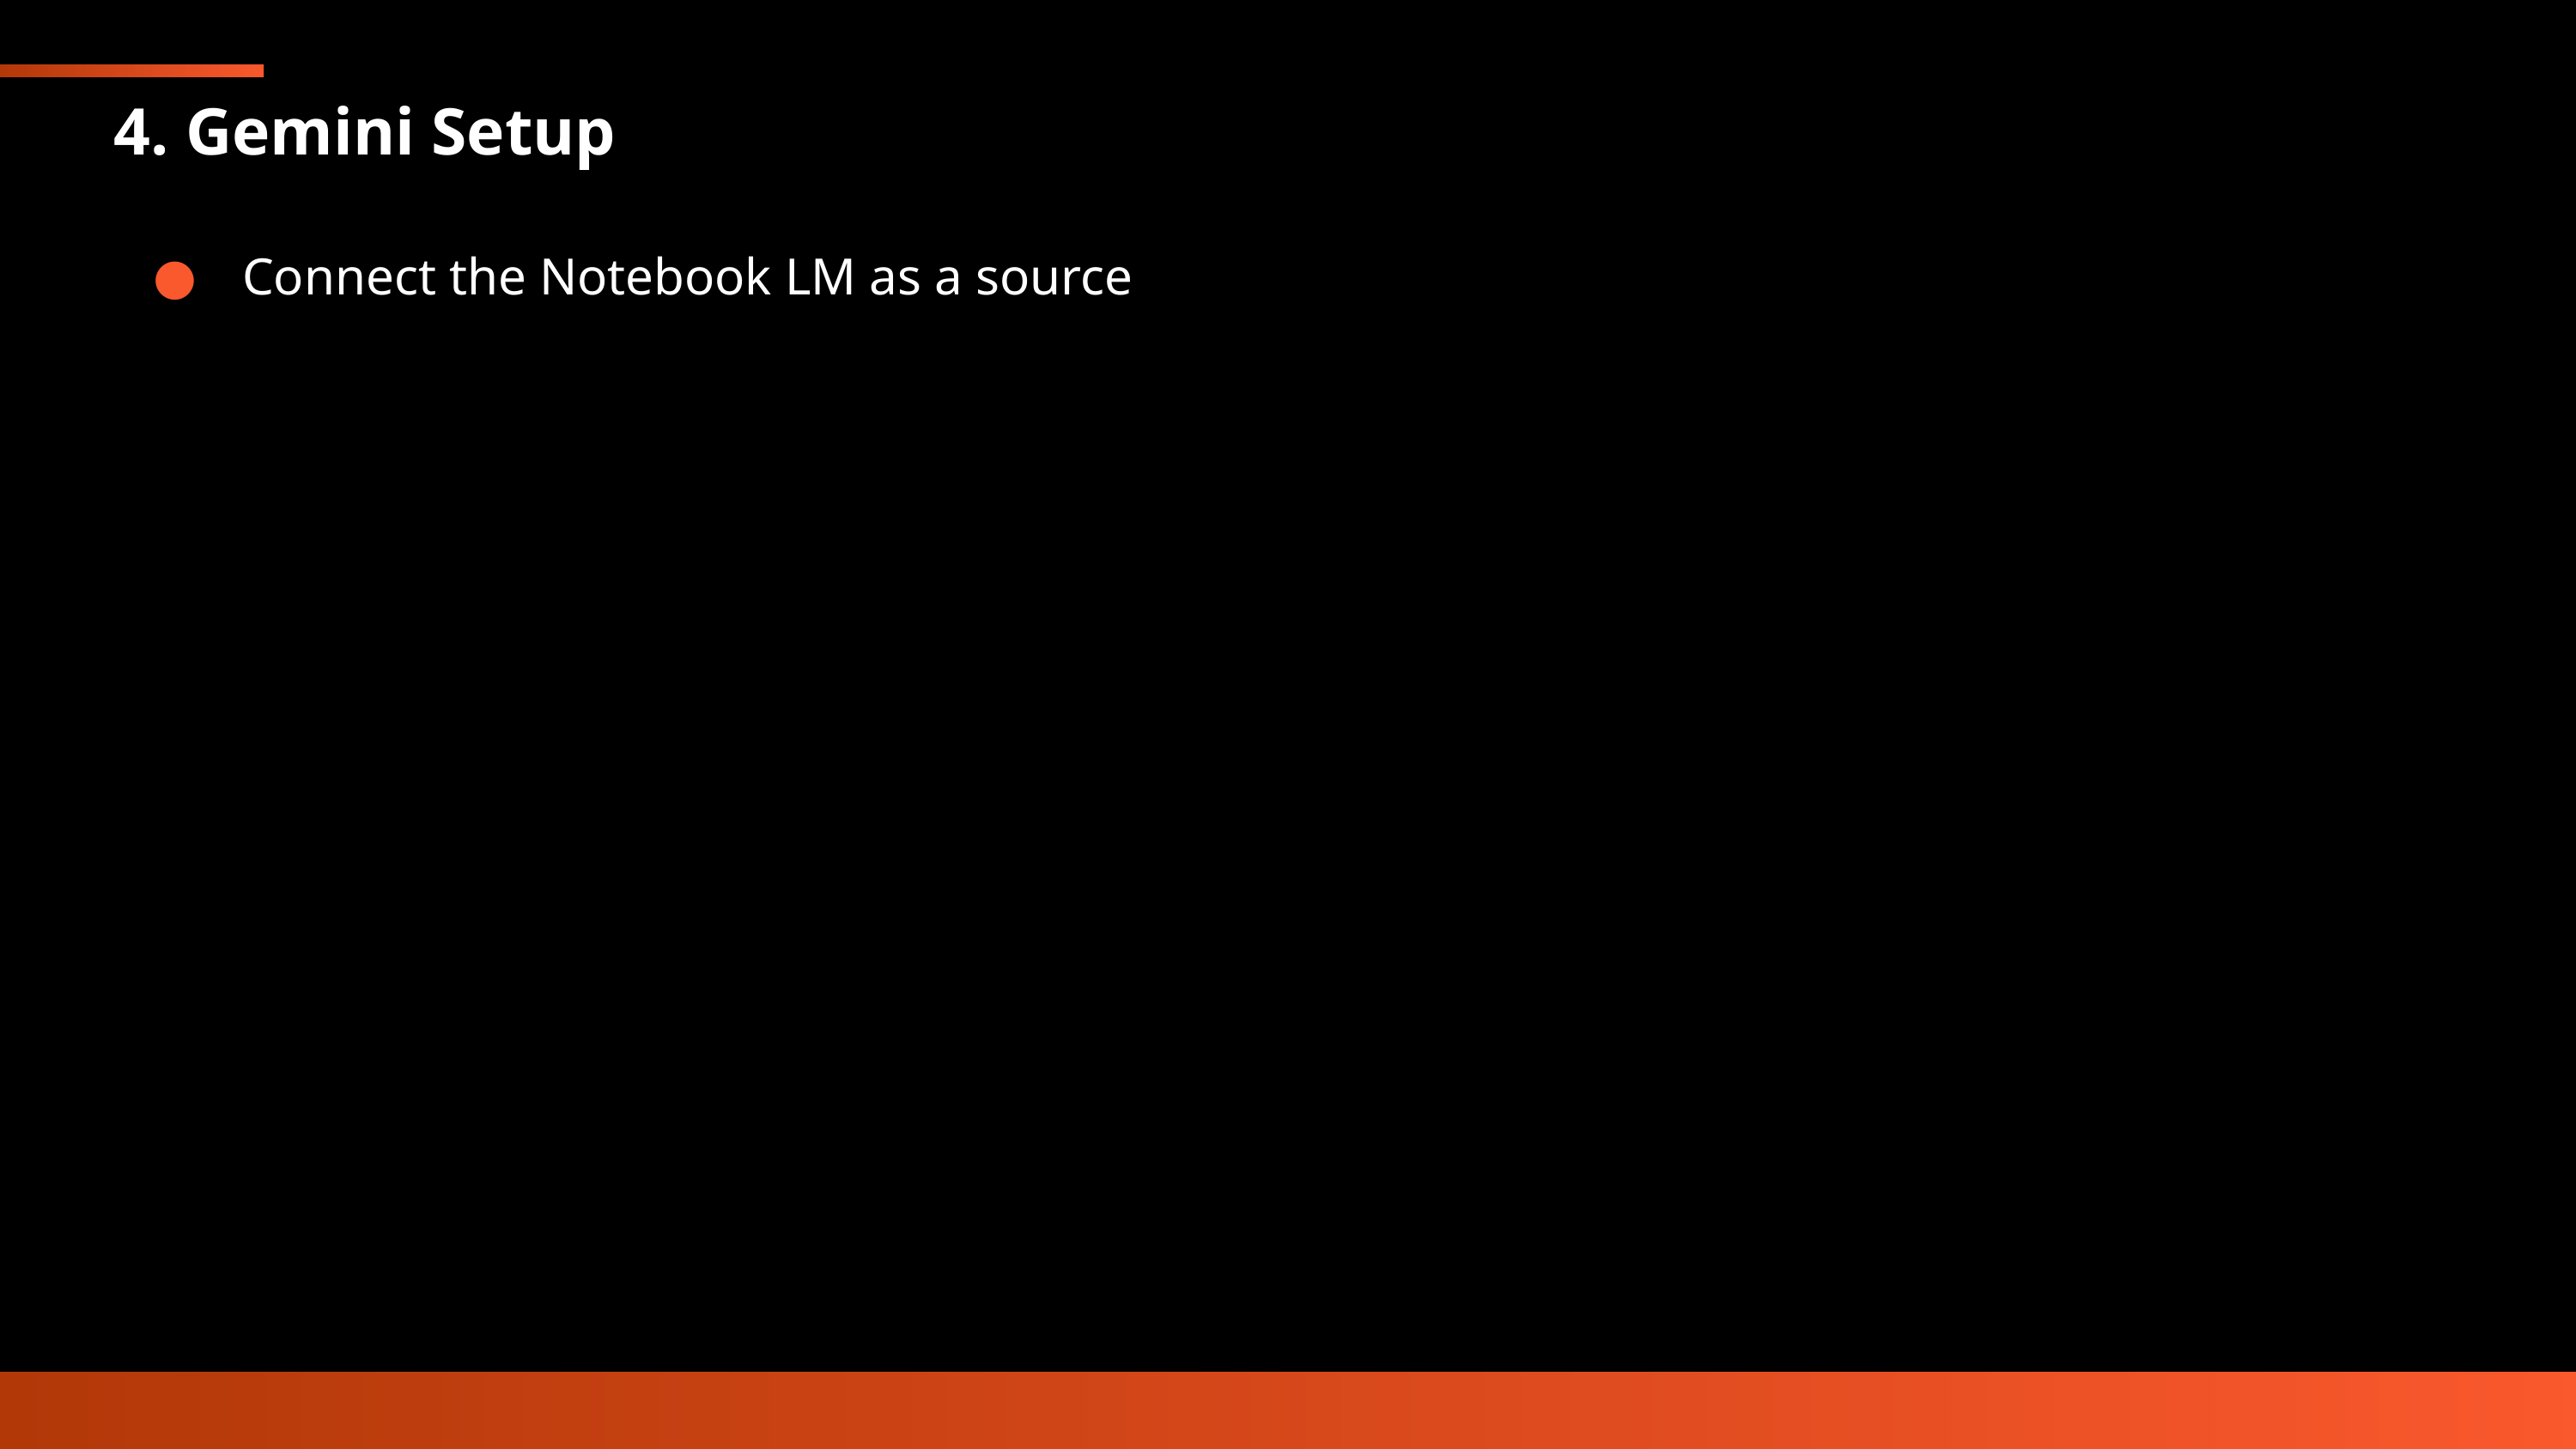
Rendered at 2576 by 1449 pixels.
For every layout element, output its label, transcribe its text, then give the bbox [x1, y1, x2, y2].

list Connect the Notebook LM as a source [88, 227, 2488, 1181]
text_box Google drive [2516, 1372, 2524, 1448]
title 4. Gemini Setup [88, 64, 2488, 227]
